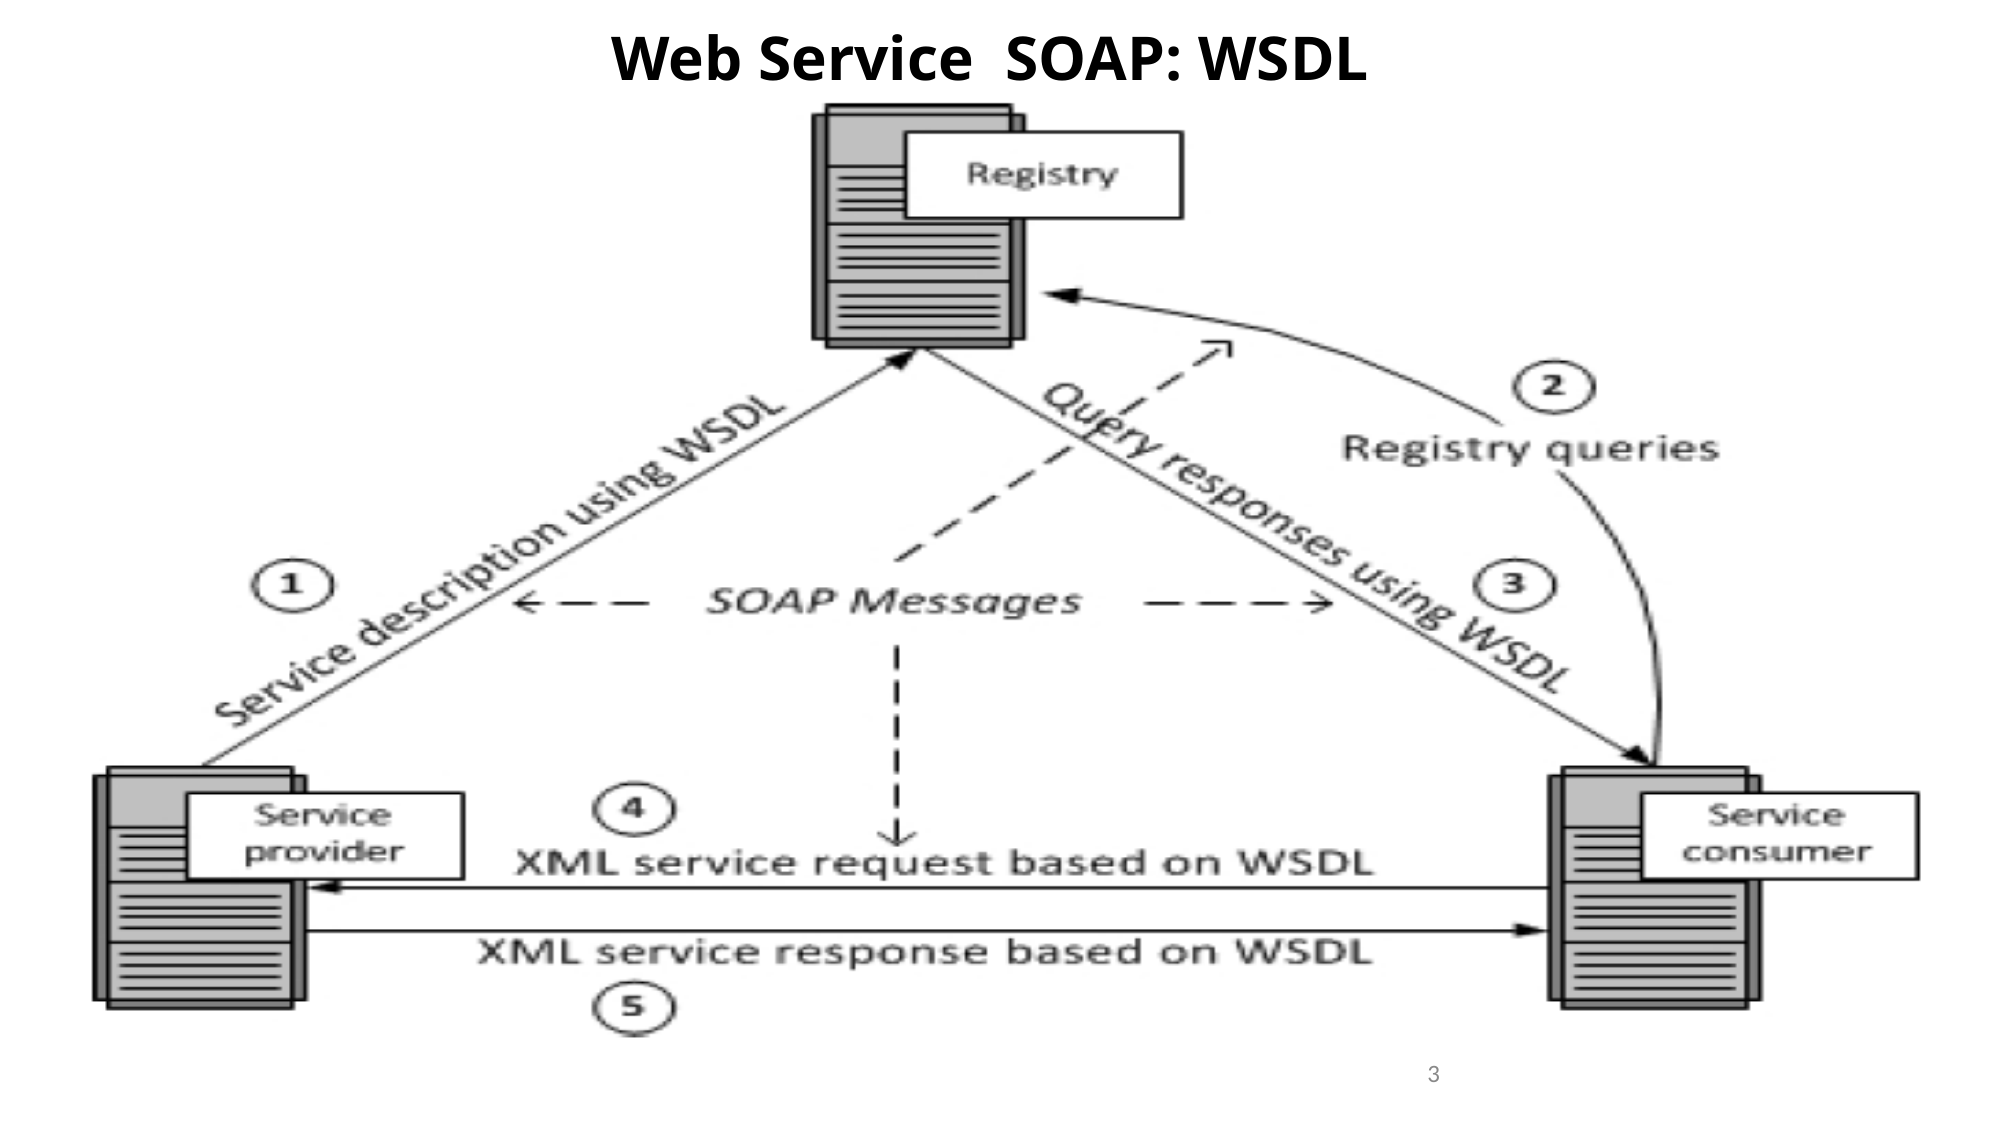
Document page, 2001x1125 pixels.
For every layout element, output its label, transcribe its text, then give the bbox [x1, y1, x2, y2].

title Web Service SOAP: WSDL [49, 14, 1948, 101]
picture [52, 100, 1948, 1043]
text_box [1412, 1043, 1863, 1103]
